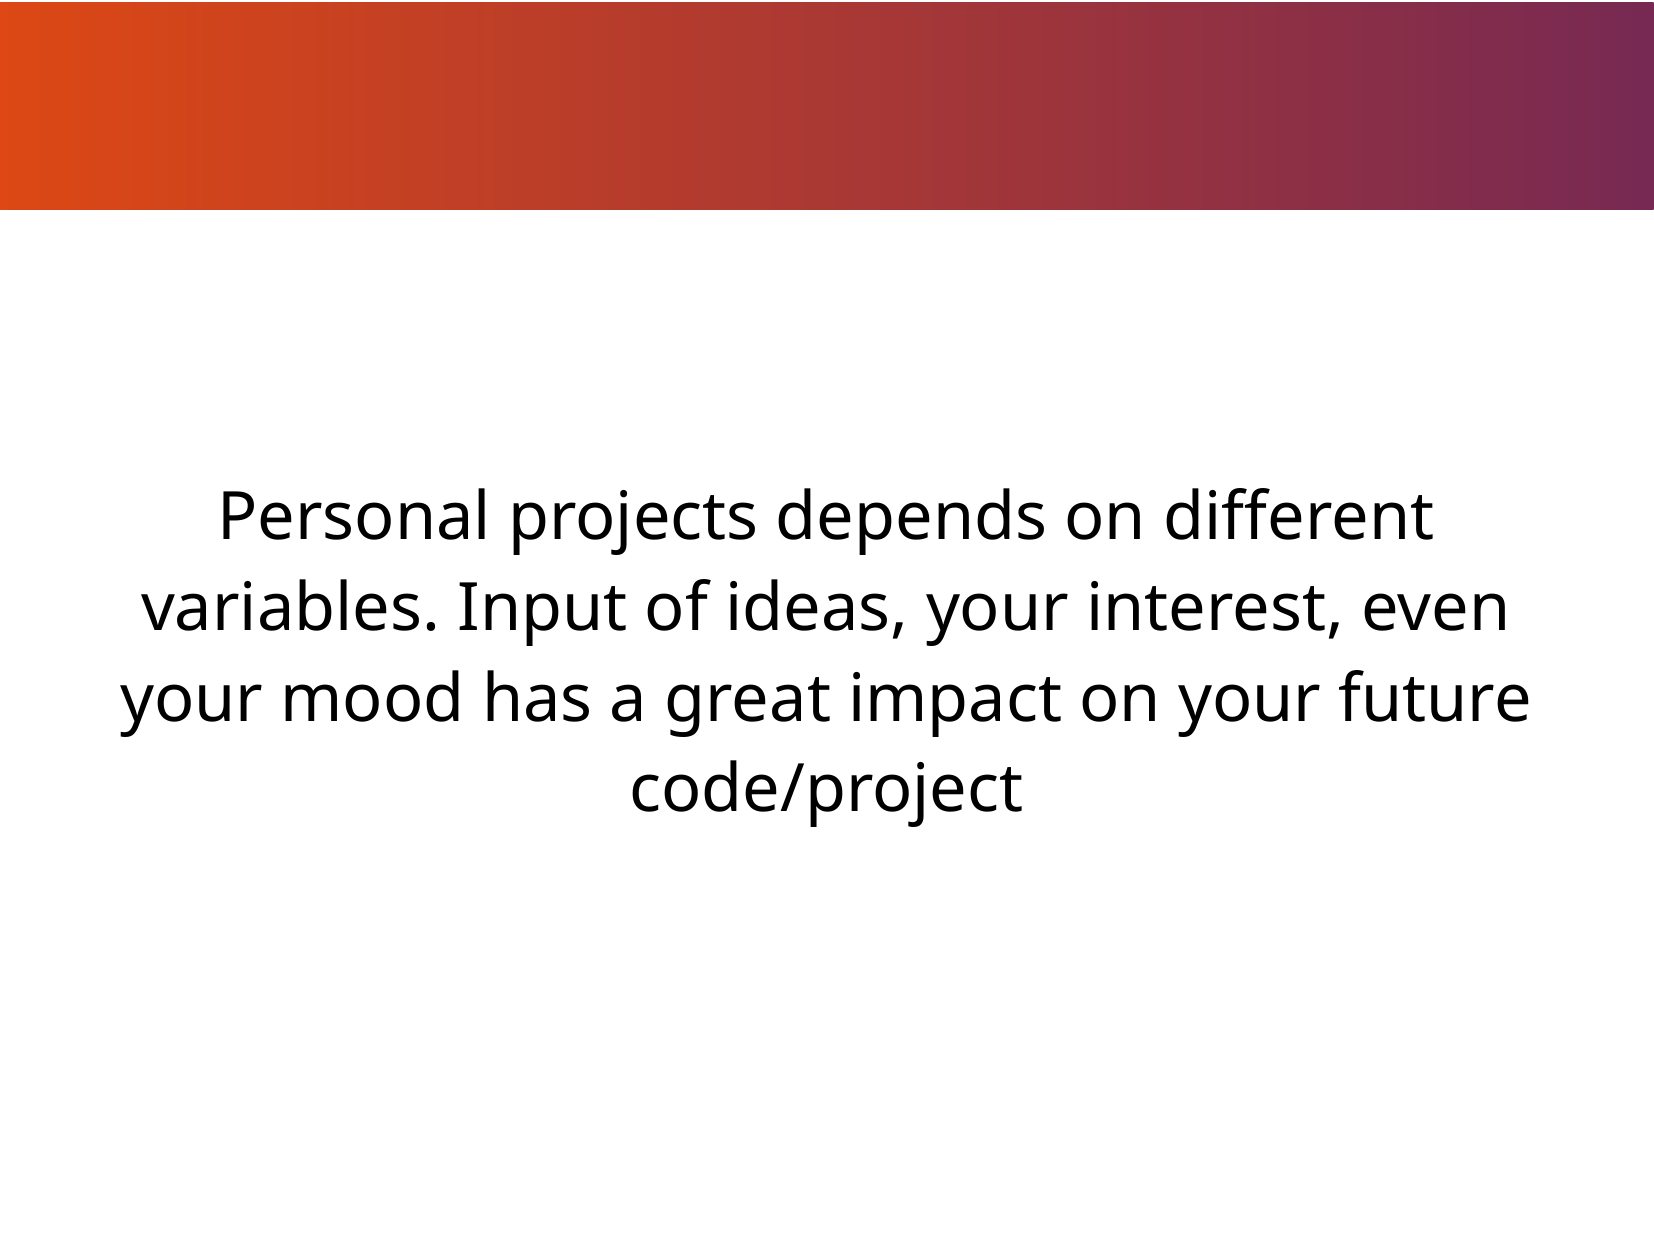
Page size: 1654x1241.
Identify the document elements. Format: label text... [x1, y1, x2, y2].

subtitle Personal projects depends on different variables. Input of ideas, your interest, even your mood has a great impact on your future code/project [82, 290, 1571, 1010]
title [0, 2, 1654, 210]
